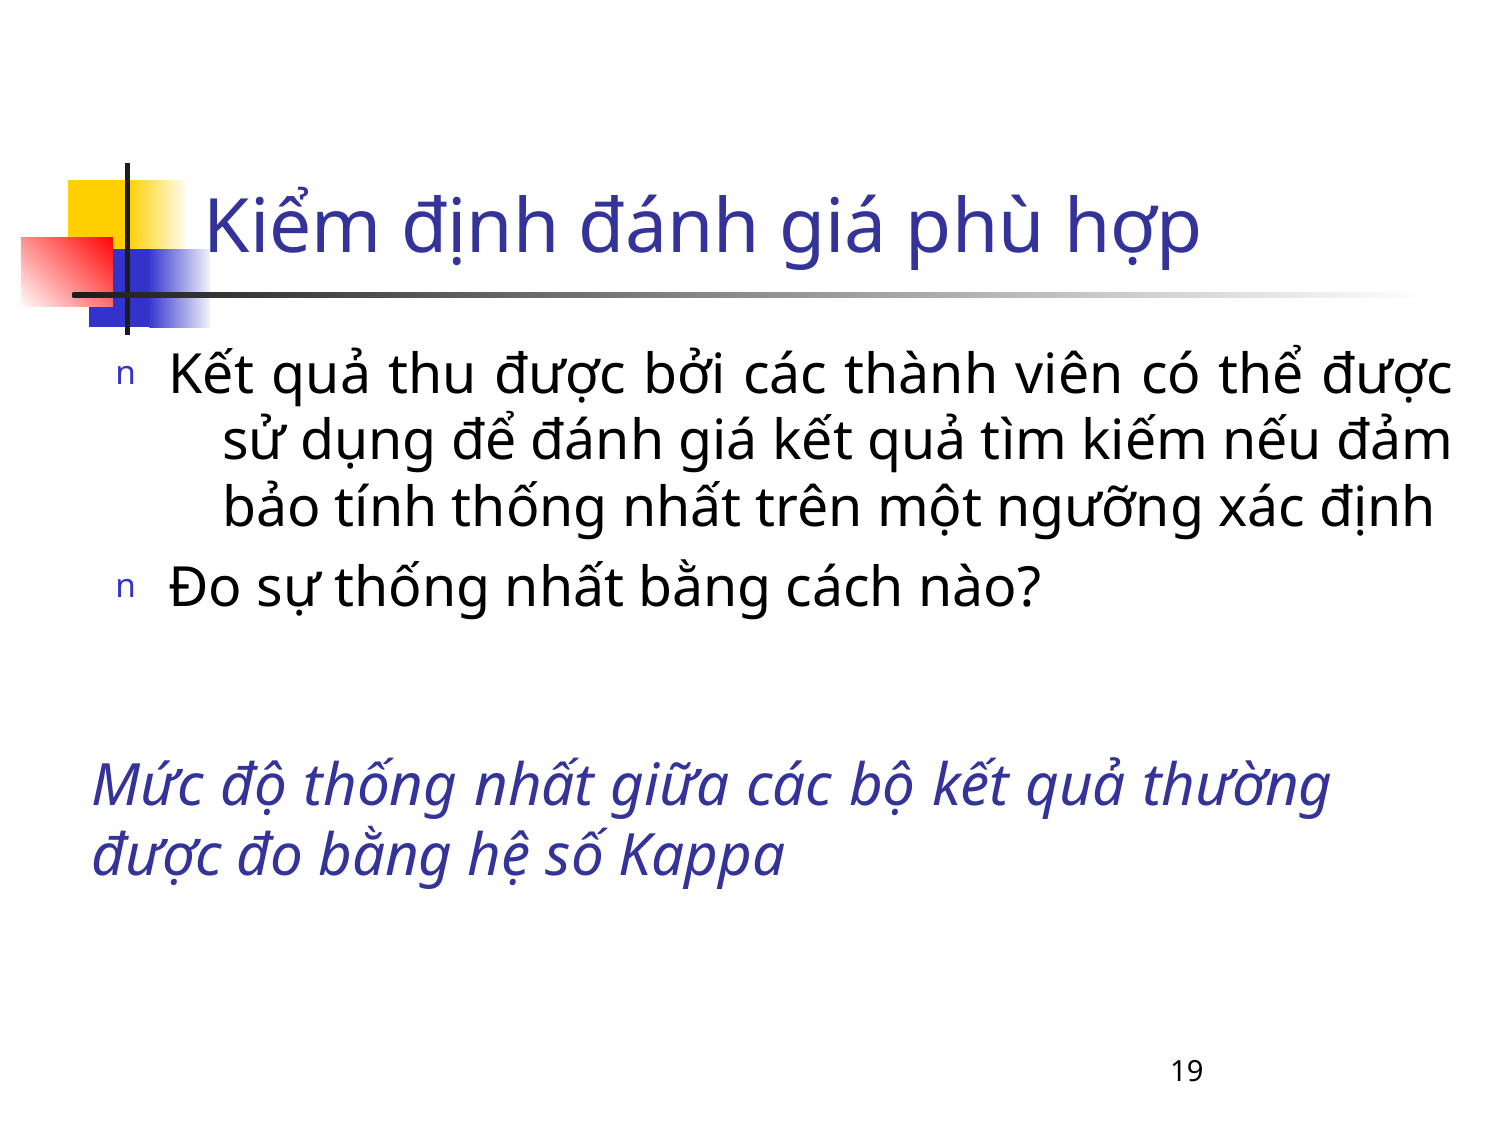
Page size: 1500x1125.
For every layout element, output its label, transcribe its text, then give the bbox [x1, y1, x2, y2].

text_box Mức độ thống nhất giữa các bộ kết quả thường được đo bằng hệ số Kappa [76, 739, 1468, 897]
list Kết quả thu được bởi các thành viên có thể được sử dụng để đánh giá kết quả tìm kiếm nếu đảm bảo tính thống nhất trên một ngưỡng xác định Đo sự thống nhất bằng cách nào? [100, 331, 1469, 681]
text_box 19 [1155, 1024, 1468, 1100]
title Kiểm định đánh giá phù hợp [188, 35, 1468, 275]
